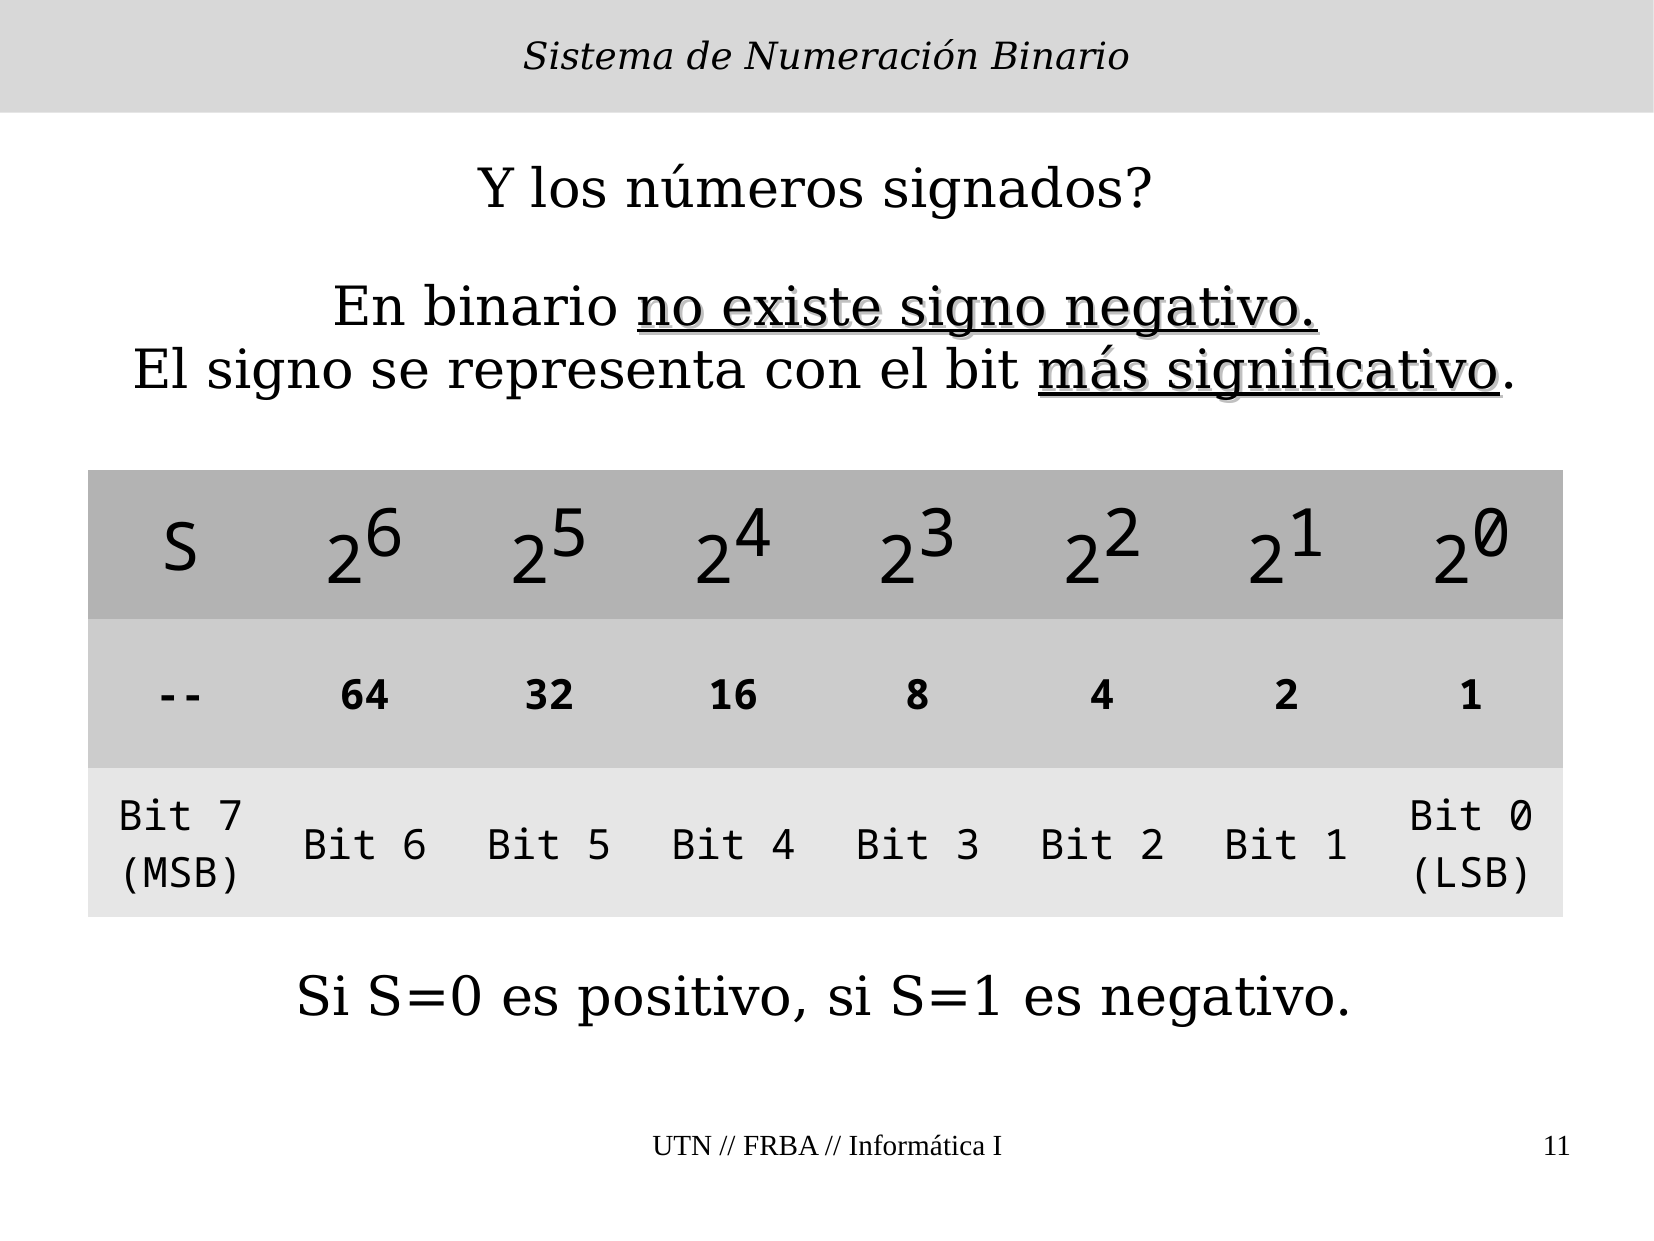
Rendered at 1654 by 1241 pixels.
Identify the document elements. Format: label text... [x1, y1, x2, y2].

table_cell Bit 5 [457, 768, 641, 917]
table_cell 8 [826, 619, 1010, 768]
table_cell 1 [1378, 619, 1563, 768]
table_cell -- [88, 619, 273, 768]
table_cell Bit 1 [1194, 768, 1378, 917]
table_cell Bit 4 [641, 768, 826, 917]
table_header 21 [1194, 470, 1378, 619]
table_cell 4 [1010, 619, 1194, 768]
table_cell Bit 6 [273, 768, 457, 917]
table_header 24 [641, 470, 826, 619]
table_header 25 [457, 470, 641, 619]
table_cell Bit 0 (LSB) [1378, 768, 1563, 917]
table_cell Bit 7 (MSB) [88, 768, 273, 917]
table_header 20 [1378, 470, 1563, 619]
table_cell 32 [457, 619, 641, 768]
table_cell Bit 3 [826, 768, 1010, 917]
text_box Sistema de Numeración Binario [0, 0, 1654, 113]
table_header S [88, 470, 273, 619]
table_header 26 [273, 470, 457, 619]
table_header 22 [1010, 470, 1194, 619]
text_box Y los números signados? [37, 150, 1613, 228]
table_header 23 [826, 470, 1010, 619]
table_cell 16 [641, 619, 826, 768]
text_box Si S=0 es positivo, si S=1 es negativo. [37, 957, 1613, 1036]
text_box En binario no existe signo negativo. El signo se representa con el bit más significativo. [37, 268, 1613, 410]
table_cell Bit 2 [1010, 768, 1194, 917]
table_cell 2 [1194, 619, 1378, 768]
table_cell 64 [273, 619, 457, 768]
